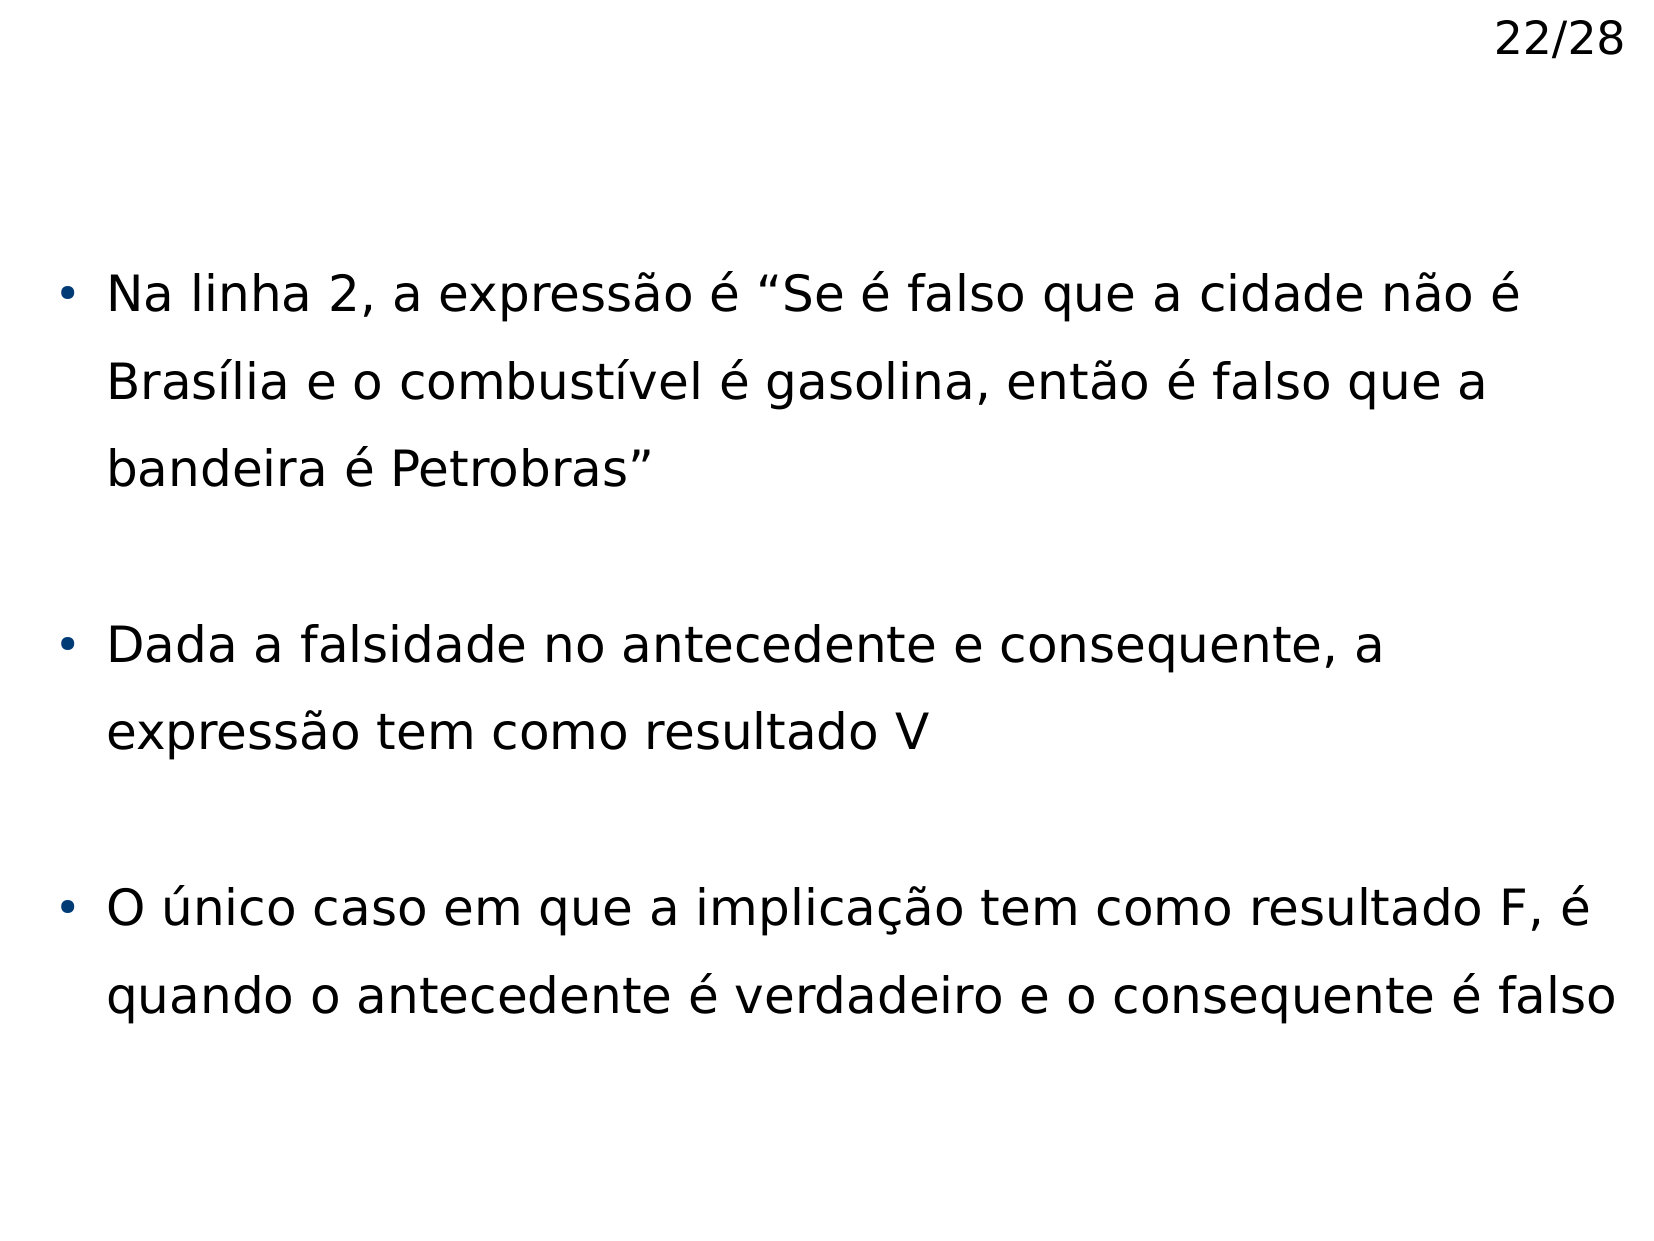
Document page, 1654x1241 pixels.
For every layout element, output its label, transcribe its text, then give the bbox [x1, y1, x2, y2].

list Na linha 2, a expressão é “Se é falso que a cidade não é Brasília e o combustível é gasolina, então é falso que a bandeira é Petrobras” Dada a falsidade no antecedente e consequente, a expressão tem como resultado V O único caso em que a implicação tem como resultado F, é quando o antecedente é verdadeiro e o consequente é falso [59, 236, 1625, 1211]
